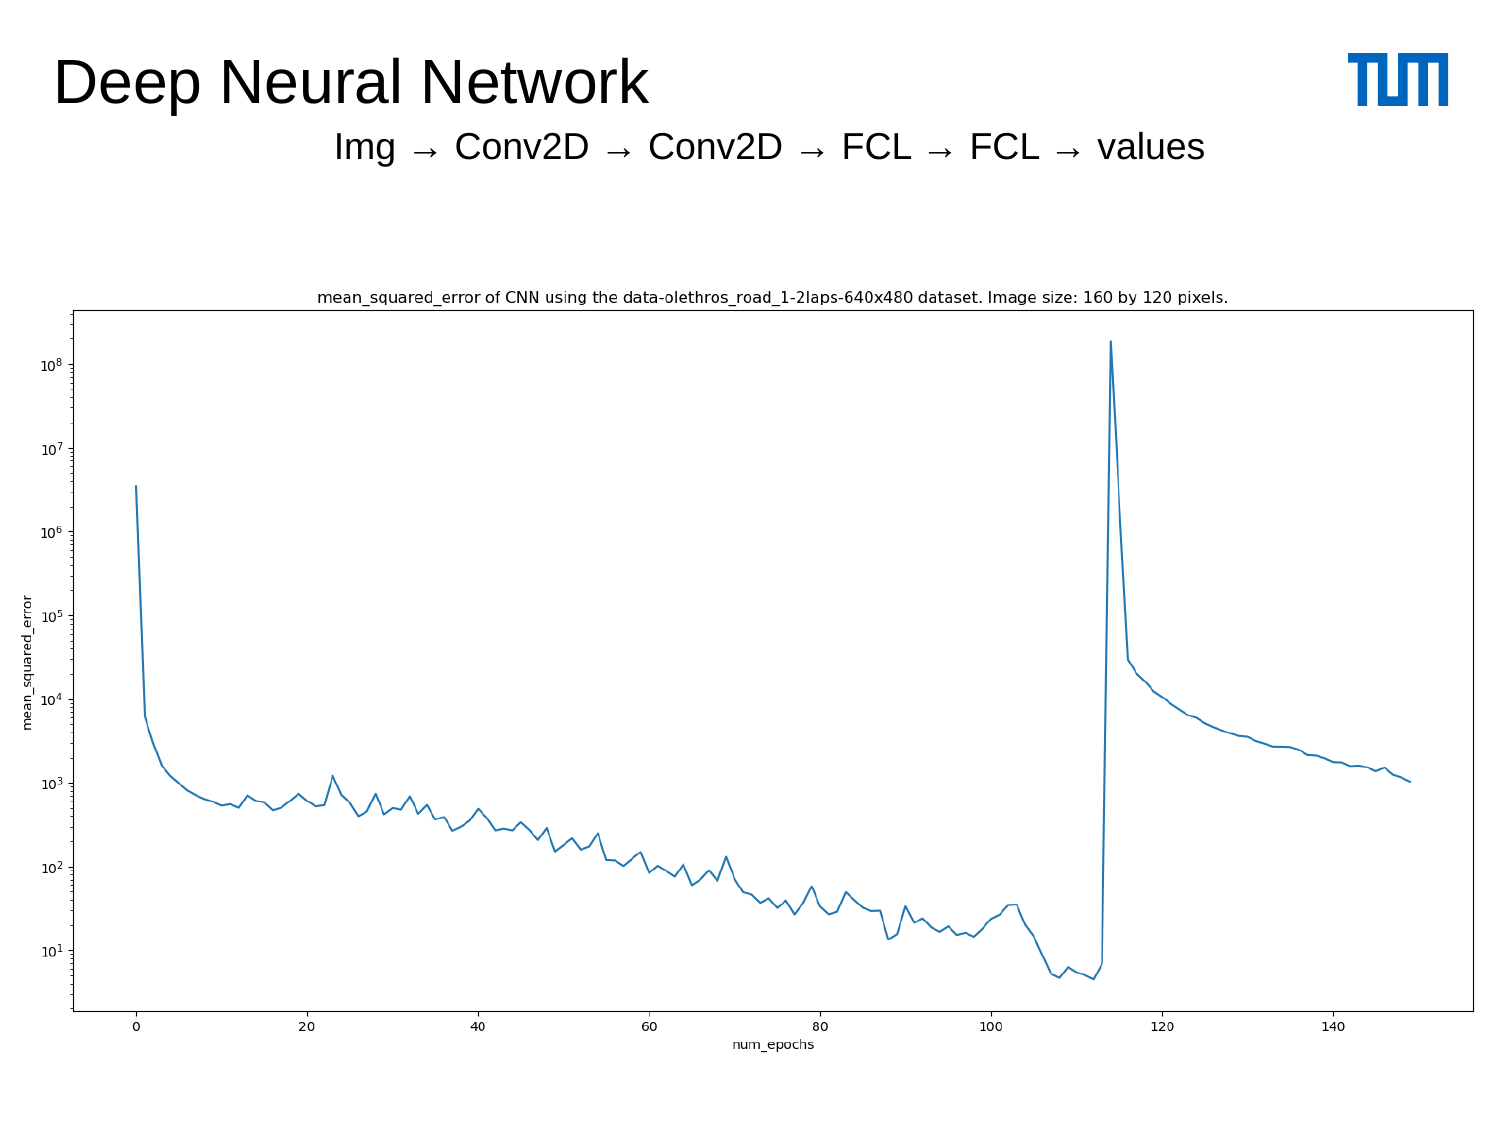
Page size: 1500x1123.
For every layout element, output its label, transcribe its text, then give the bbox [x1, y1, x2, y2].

picture [0, 200, 1500, 1111]
text_box Img → Conv2D → Conv2D → FCL → FCL → values [318, 118, 1241, 178]
title Deep Neural Network [53, 47, 1323, 200]
